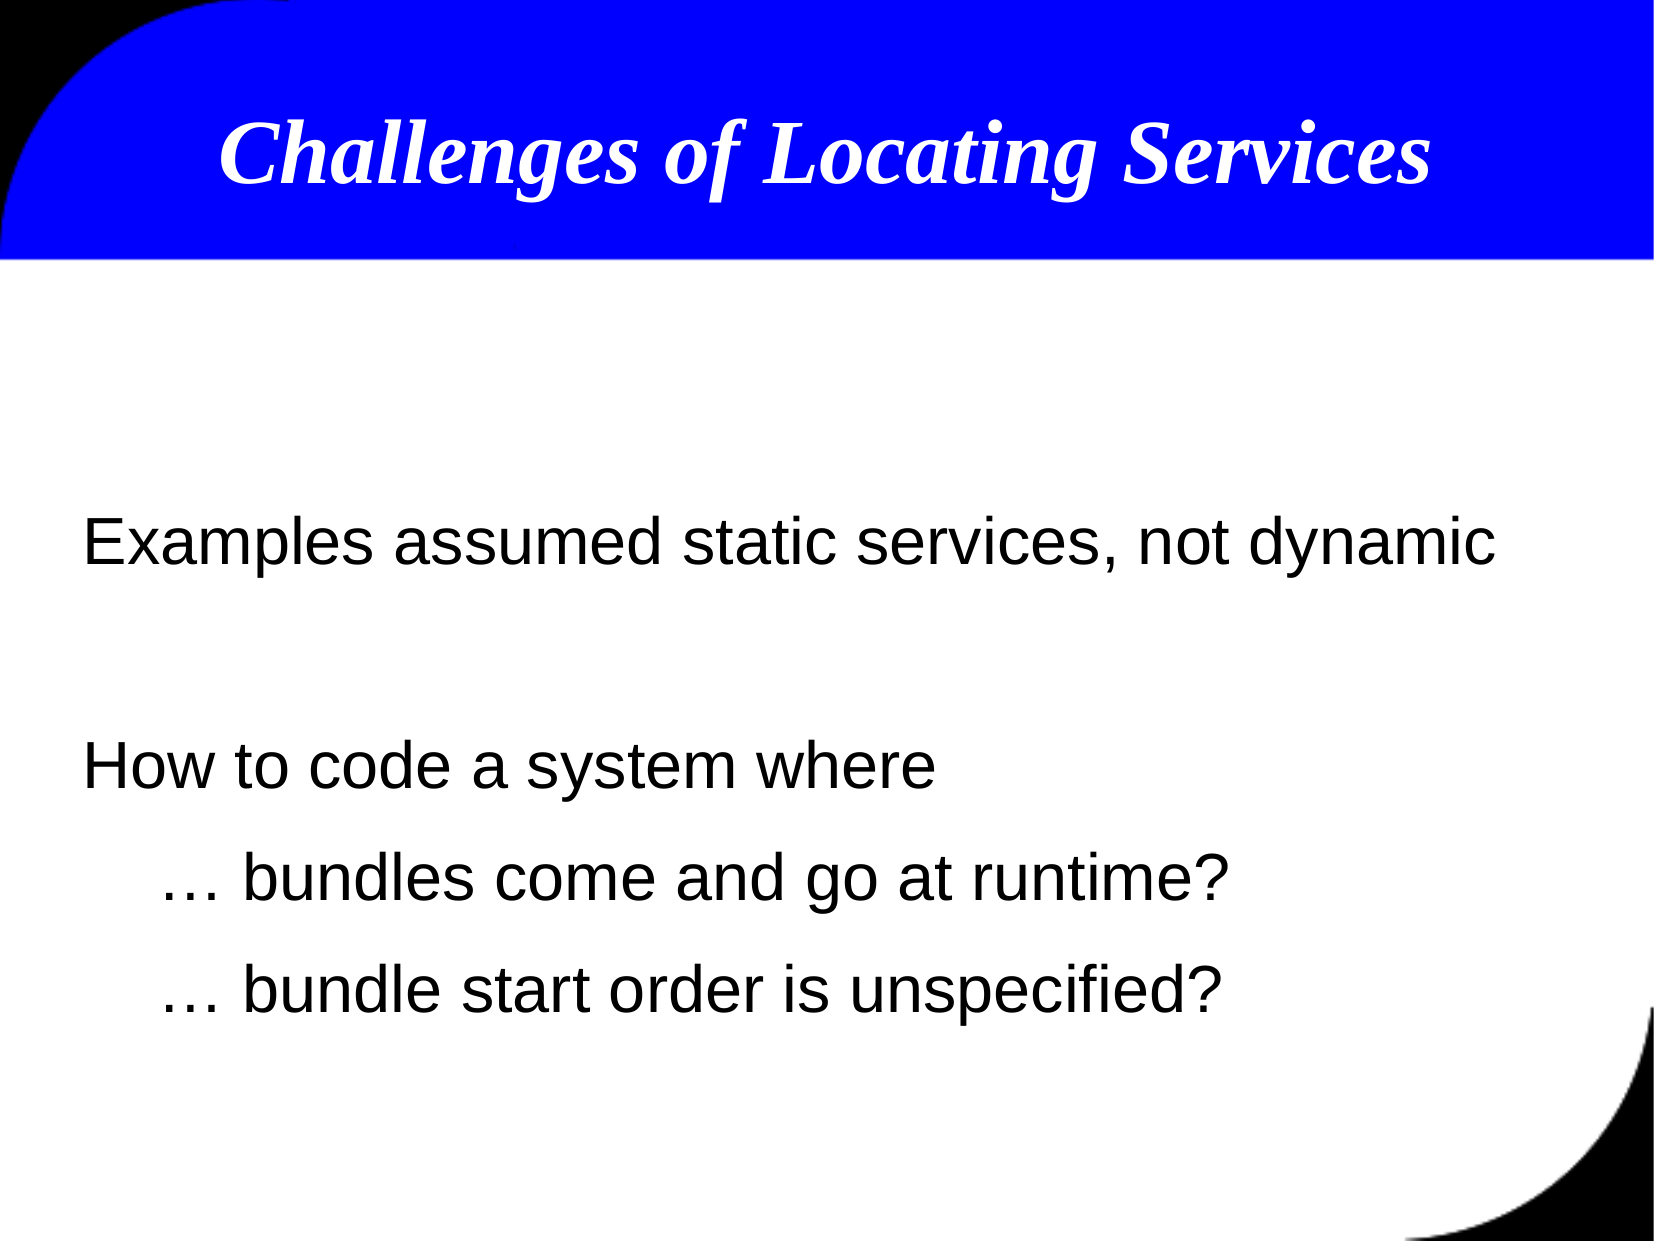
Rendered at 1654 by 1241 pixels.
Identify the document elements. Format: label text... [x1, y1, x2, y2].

picture [0, 0, 1654, 1241]
title Challenges of Locating Services [82, 49, 1571, 257]
subtitle Examples assumed static services, not dynamic How to code a system where … bundles come and go at runtime? … bundle start order is unspecified? [82, 337, 1571, 1157]
